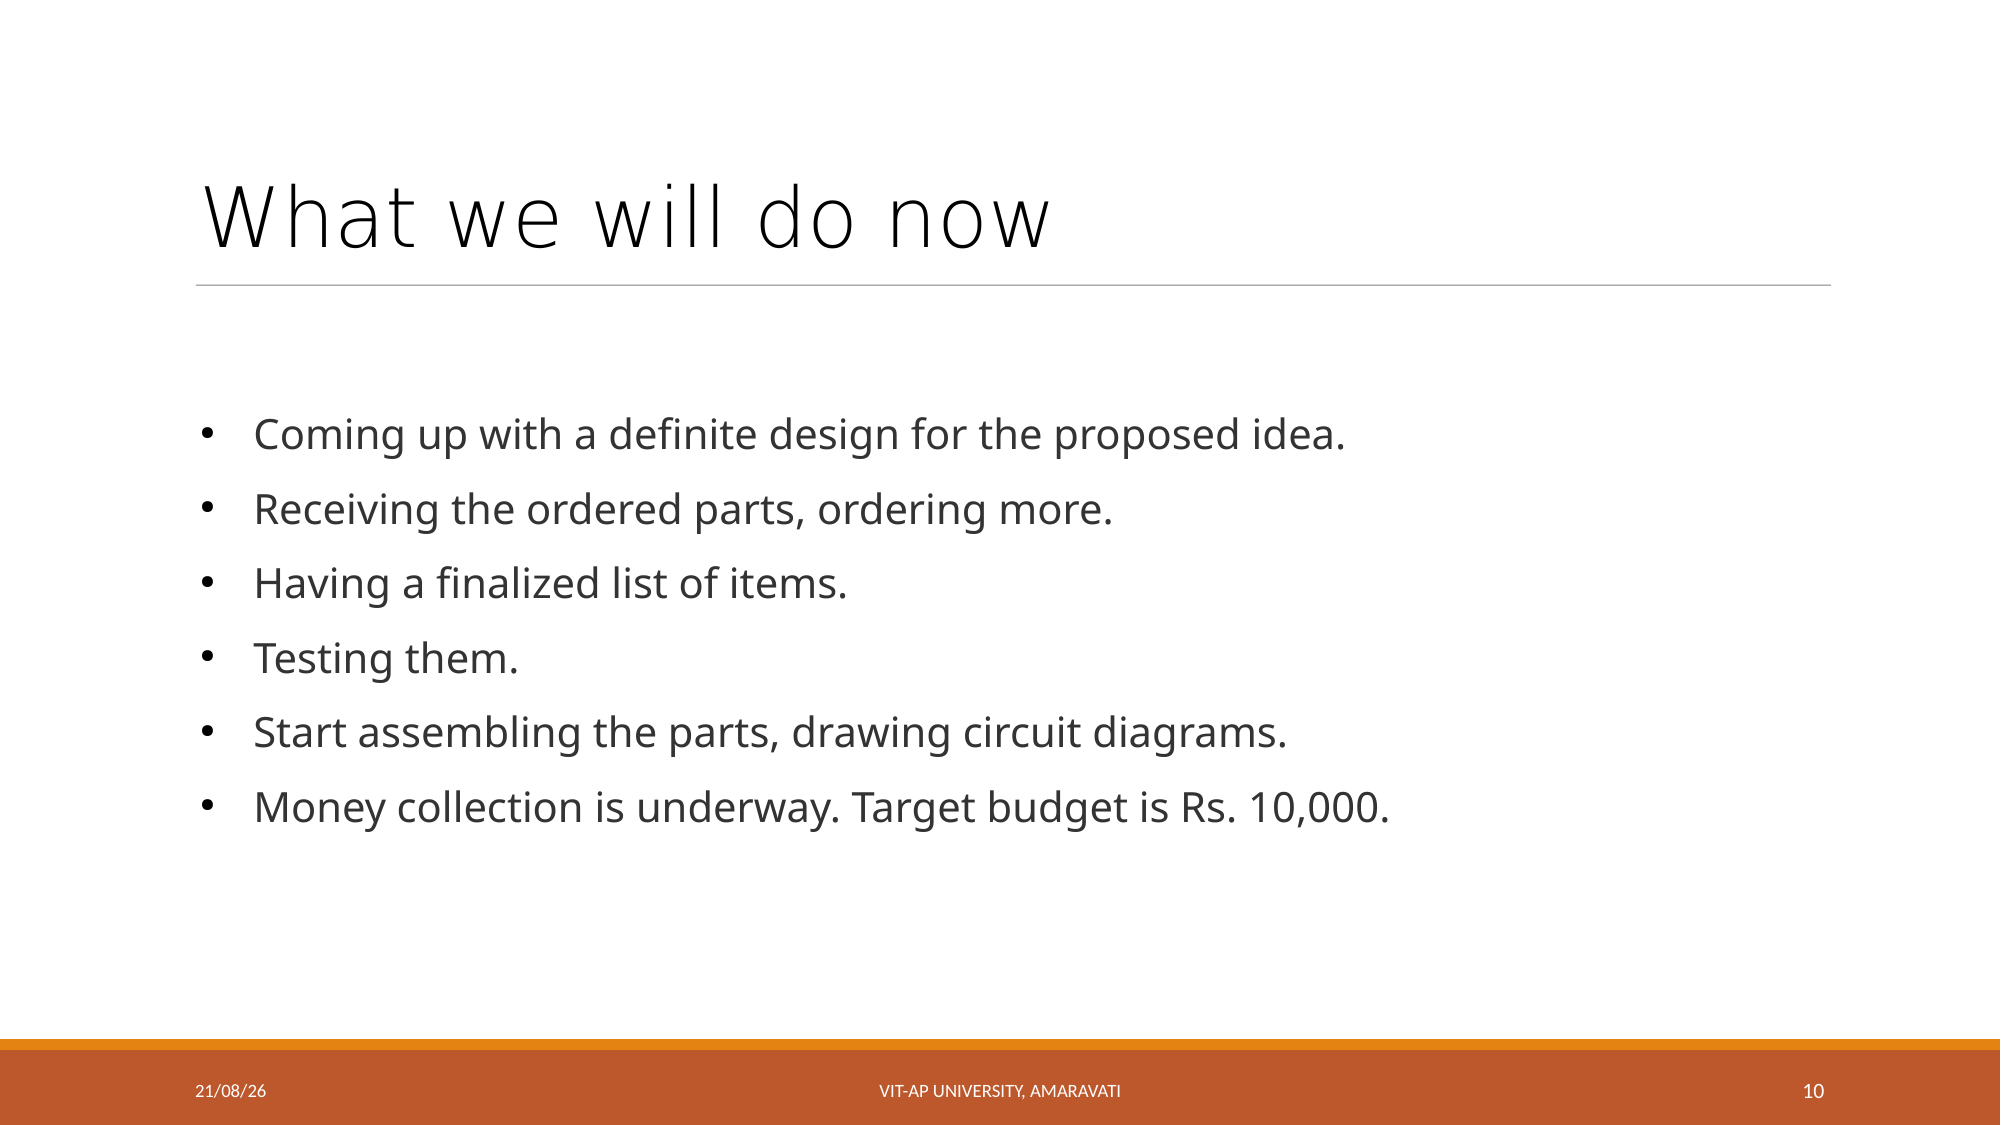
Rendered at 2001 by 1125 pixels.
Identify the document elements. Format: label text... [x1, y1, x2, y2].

footer VIT-AP University, Amaravati [604, 1059, 1396, 1120]
slide_number <number> [1624, 1059, 1840, 1120]
title What we will do now [184, 125, 1835, 273]
list Coming up with a definite design for the proposed idea. Receiving the ordered parts, ordering more. Having a finalized list of items. Testing them. Start assembling the parts, drawing circuit diagrams. Money collection is underway. Target budget is Rs. 10,000. [182, 326, 1833, 987]
slide_number 30/09/17 [180, 1059, 586, 1120]
